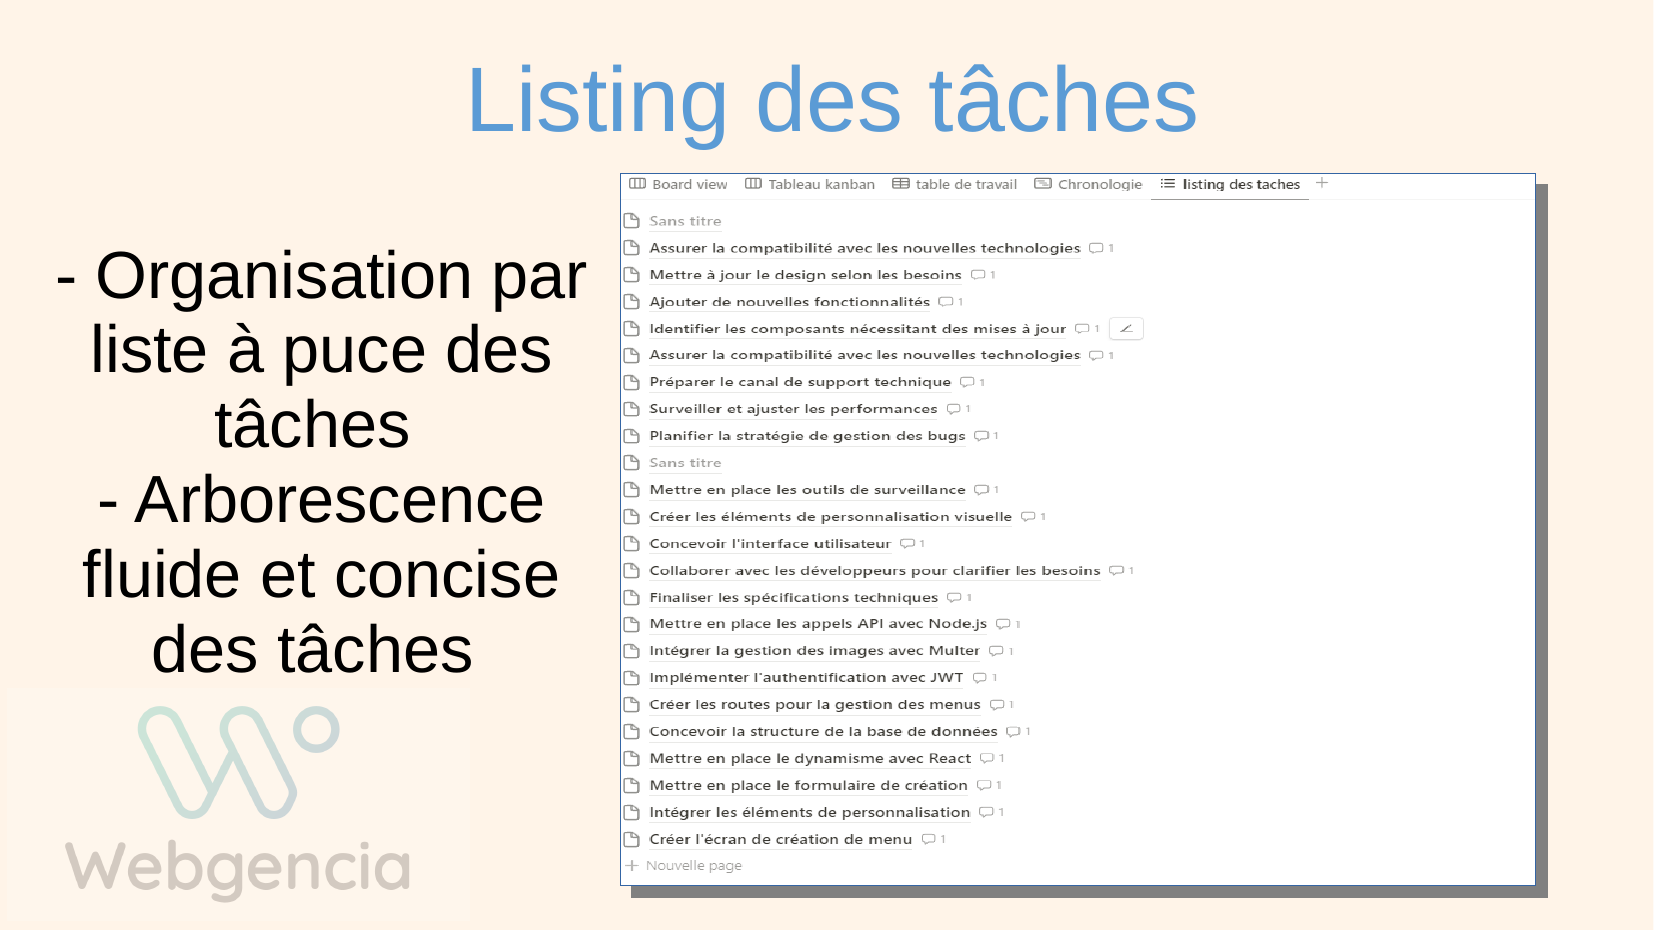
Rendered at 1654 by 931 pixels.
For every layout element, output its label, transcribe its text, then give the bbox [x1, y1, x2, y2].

picture [7, 688, 470, 921]
subtitle - Organisation par liste à puce des tâches - Arborescence fluide et concise des tâches [23, 192, 620, 732]
picture [620, 173, 1536, 886]
title Listing des tâches [88, 21, 1577, 178]
